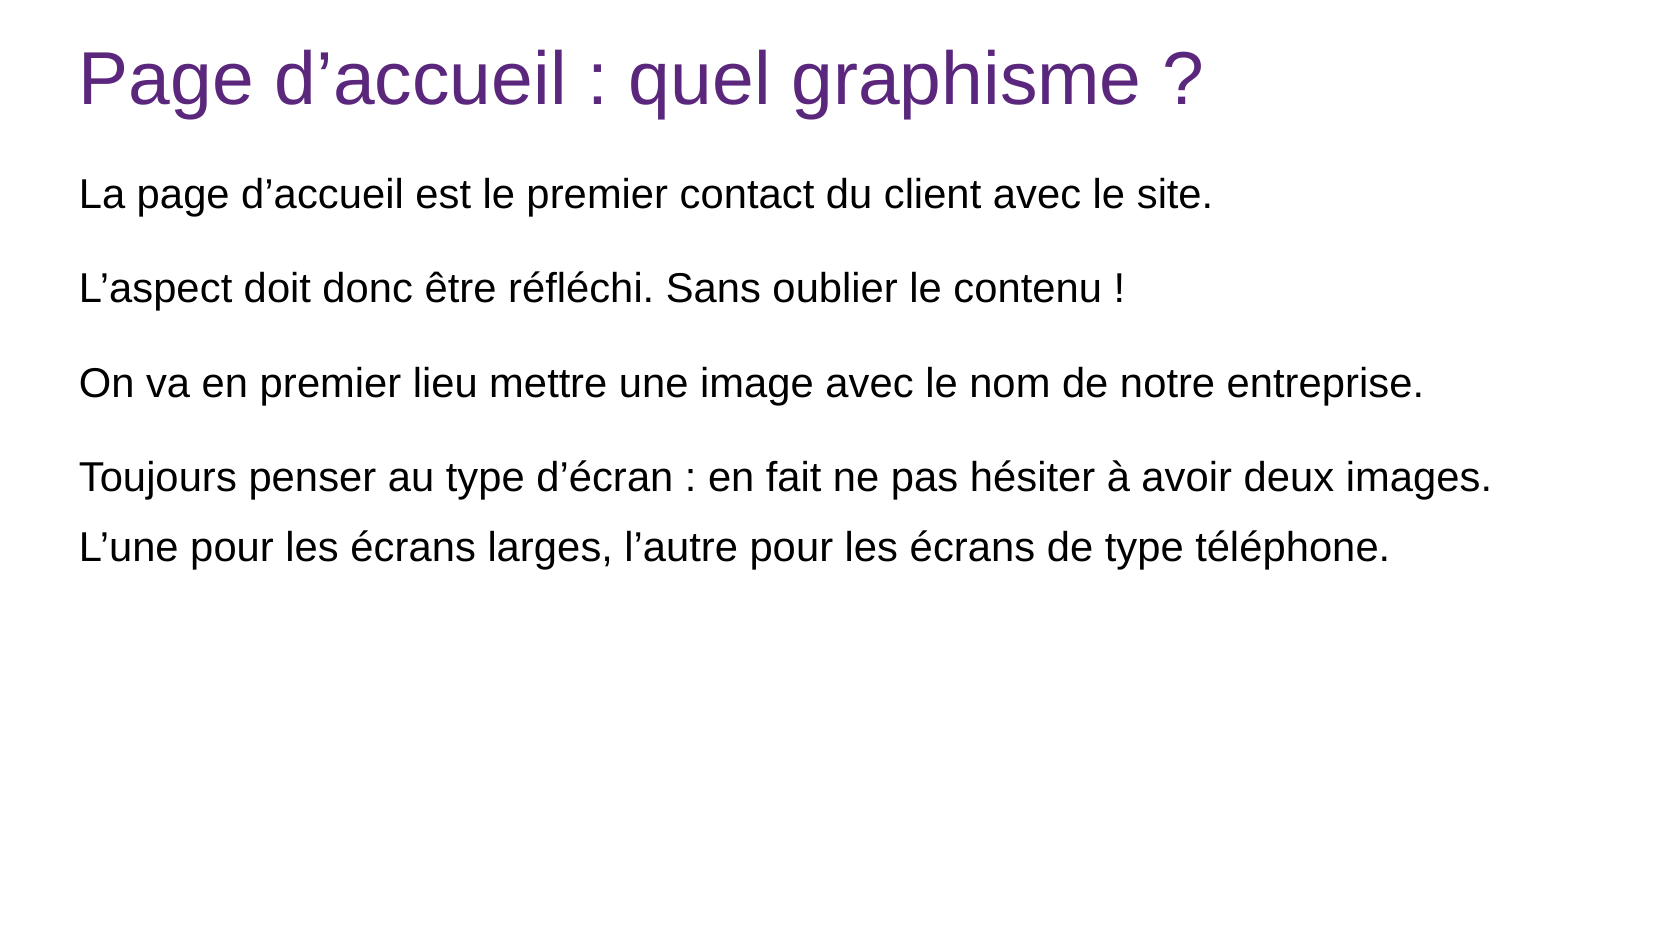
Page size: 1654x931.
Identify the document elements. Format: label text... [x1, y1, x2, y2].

text_box La page d’accueil est le premier contact du client avec le site. L’aspect doit donc être réfléchi. Sans oublier le contenu ! On va en premier lieu mettre une image avec le nom de notre entreprise. Toujours penser au type d’écran : en fait ne pas hésiter à avoir deux images. L’une pour les écrans larges, l’autre pour les écrans de type téléphone. [78, 147, 1567, 665]
title Page d’accueil : quel graphisme ? [78, 36, 1556, 147]
